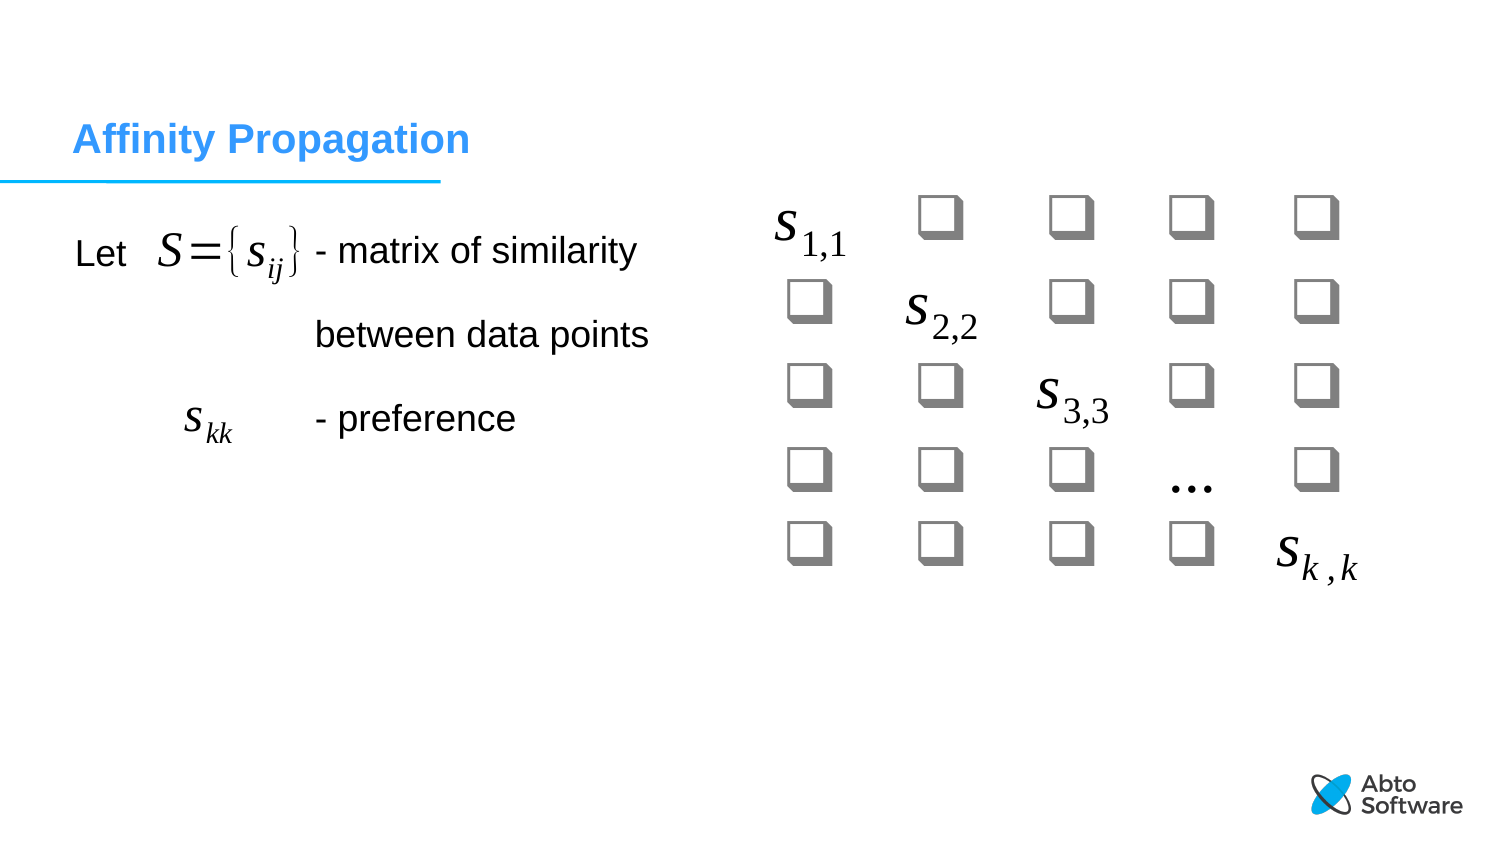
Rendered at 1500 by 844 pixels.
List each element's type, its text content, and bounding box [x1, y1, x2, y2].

text_box - matrix of similarity between data points [300, 222, 665, 364]
title Affinity Propagation [71, 68, 1311, 210]
picture [1299, 771, 1474, 817]
chart [150, 222, 300, 286]
chart [176, 387, 241, 451]
text_box - preference [300, 390, 532, 447]
text_box Let [60, 225, 142, 282]
chart [766, 180, 1366, 590]
